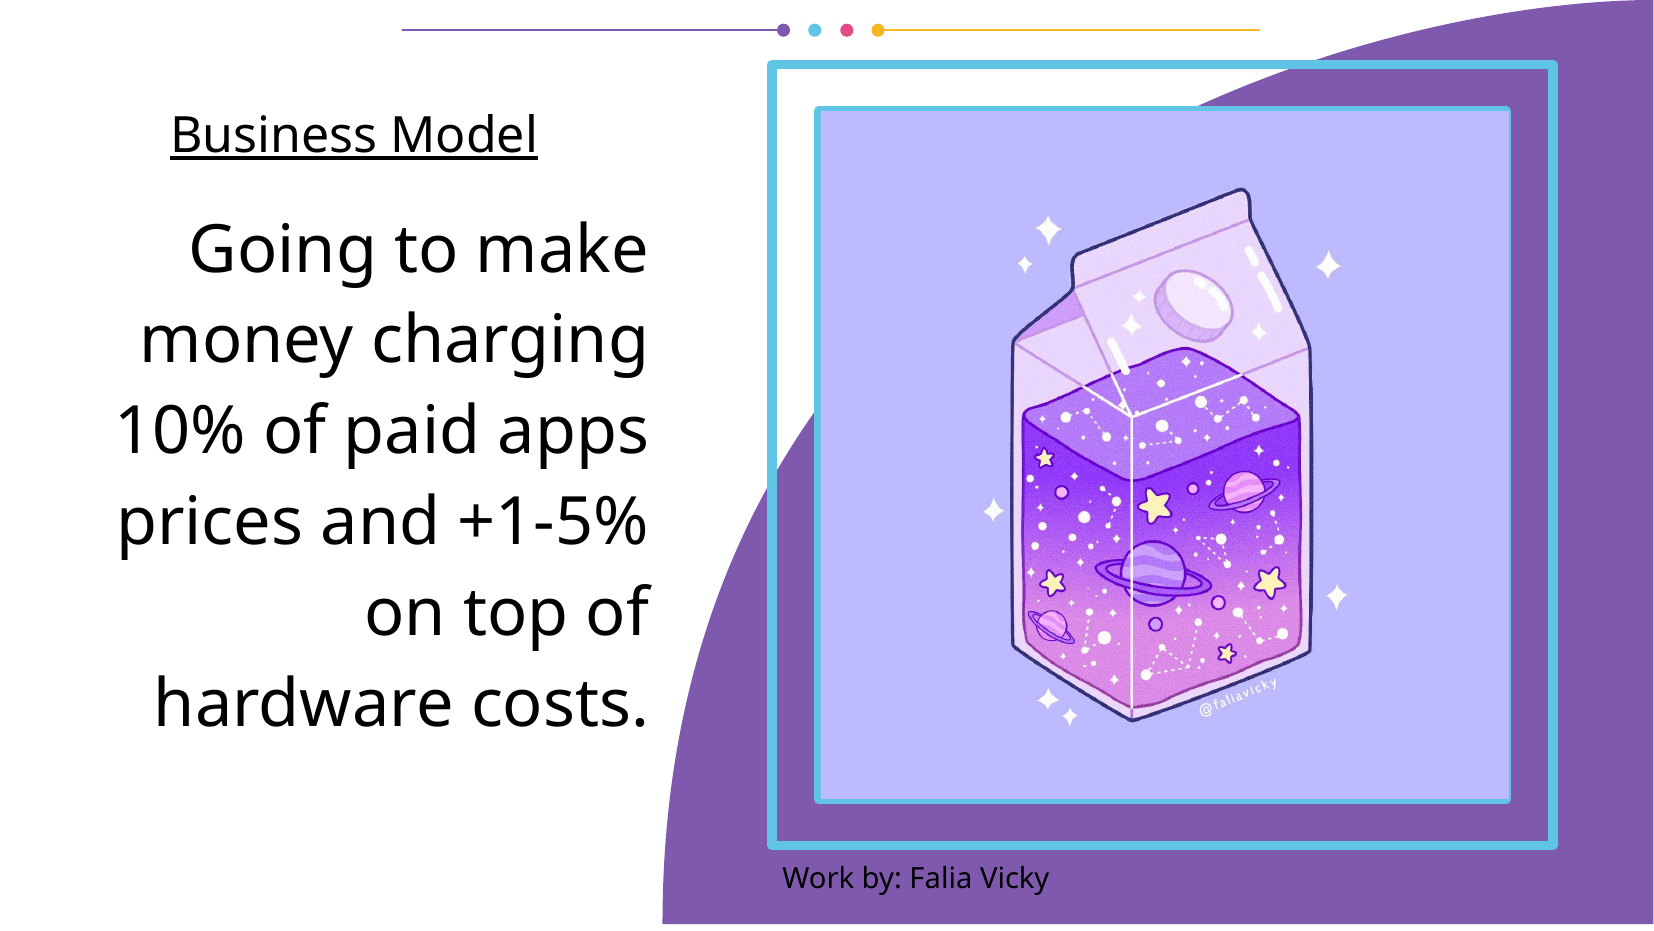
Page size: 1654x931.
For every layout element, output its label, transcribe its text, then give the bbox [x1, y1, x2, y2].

text_box [820, 111, 1509, 800]
title Business Model [0, 59, 1063, 207]
text_box Work by: Falia Vicky [767, 849, 1066, 905]
title Going to make money charging 10% of paid apps prices and +1-5% on top of hardware costs. [69, 207, 650, 882]
